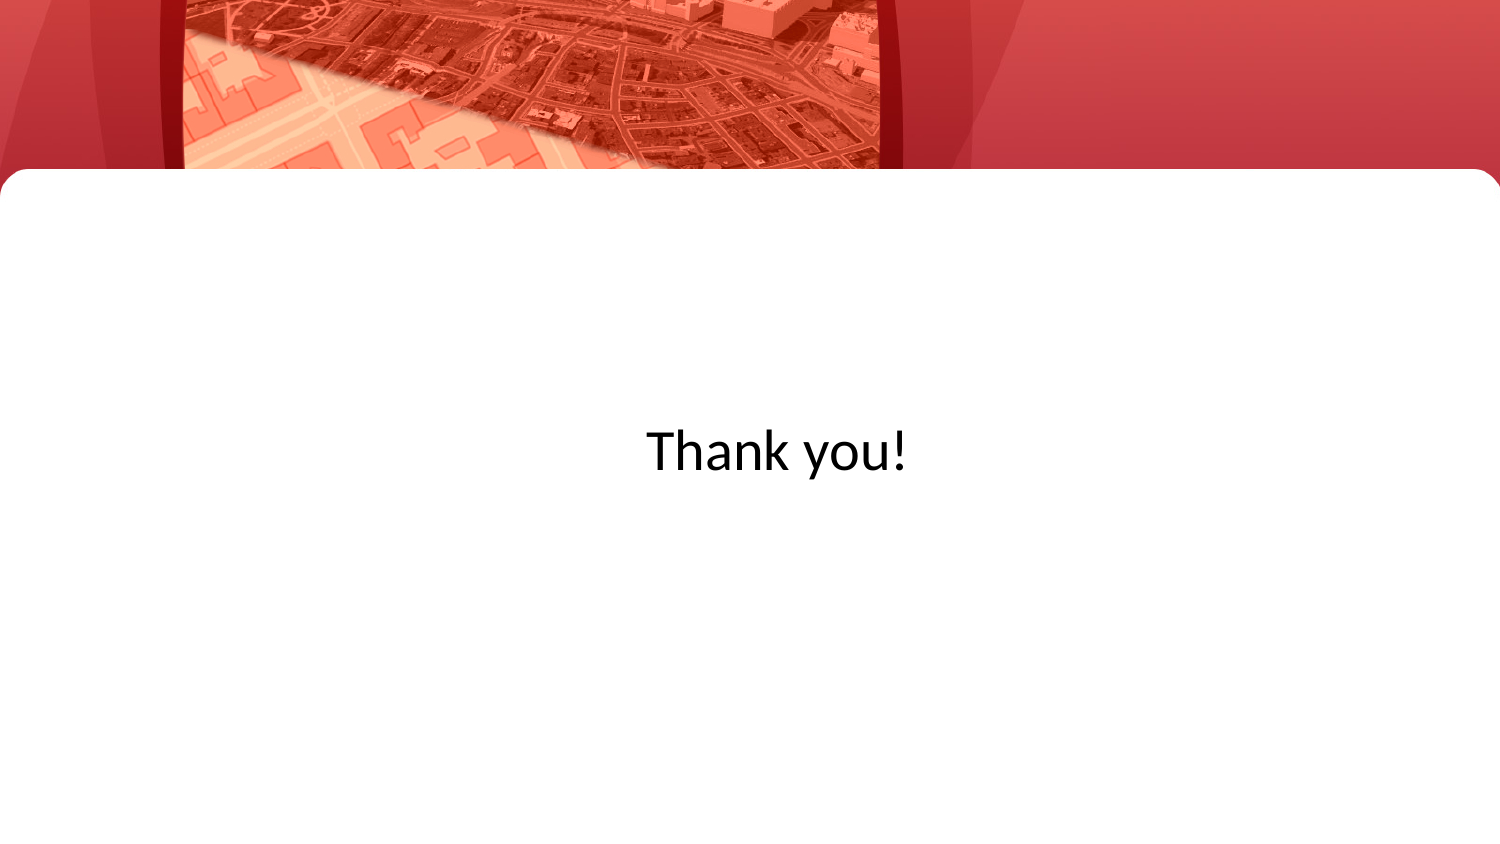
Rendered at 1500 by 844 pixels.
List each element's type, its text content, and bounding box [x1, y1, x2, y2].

list Thank you! [73, 405, 1427, 798]
picture [0, 0, 1500, 844]
